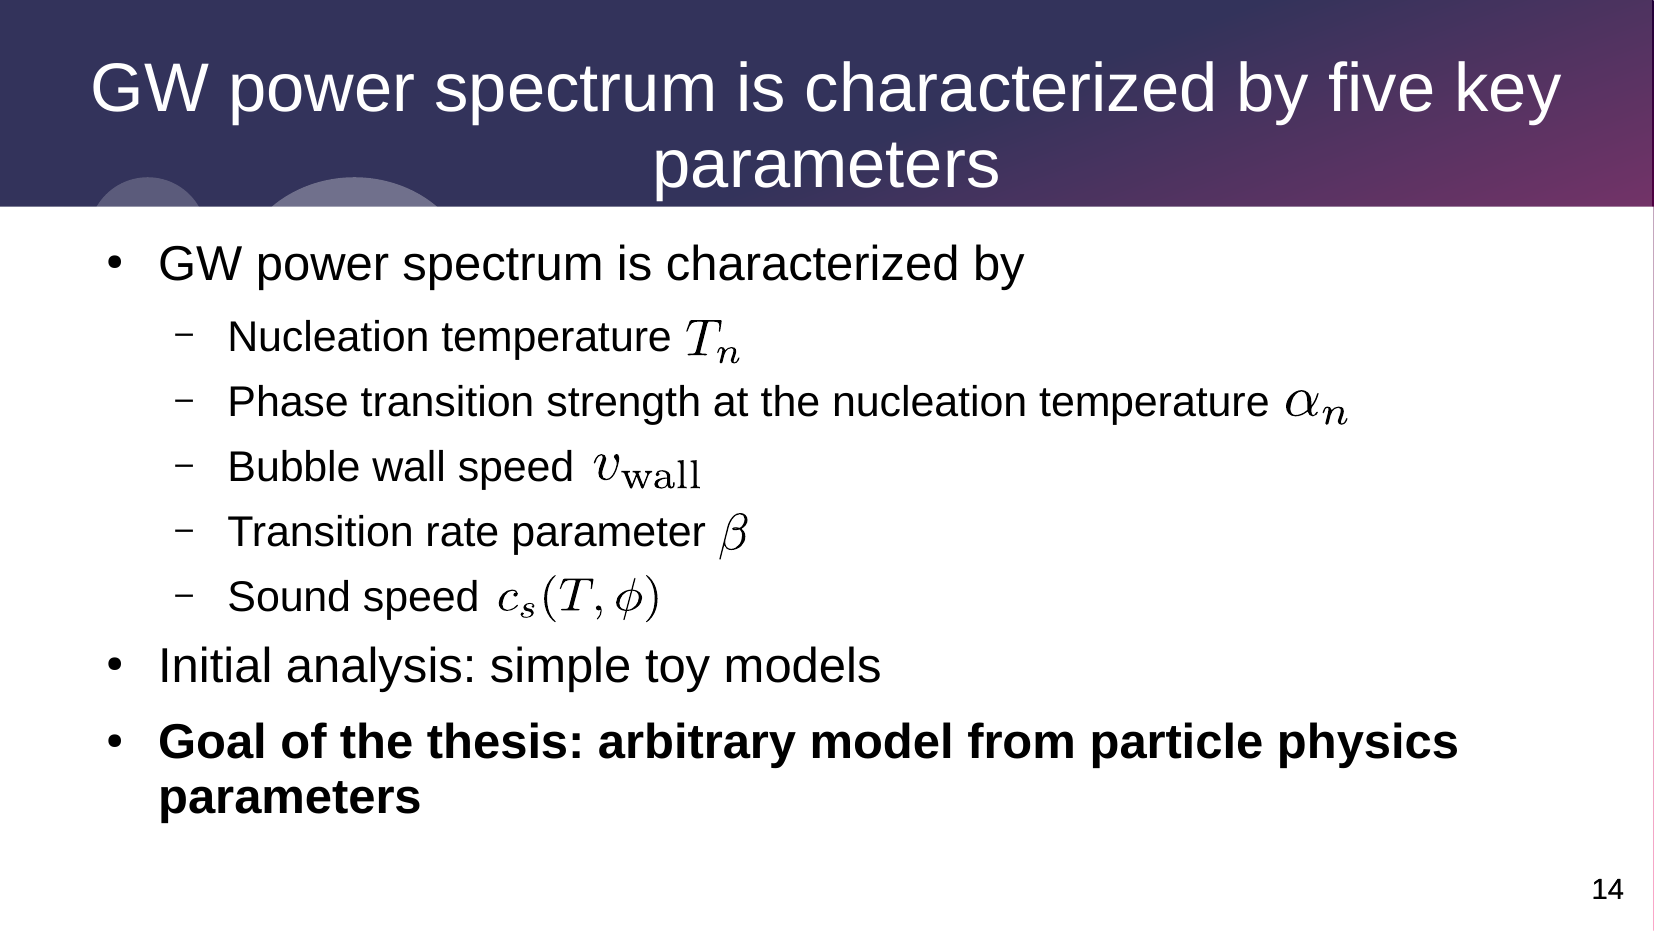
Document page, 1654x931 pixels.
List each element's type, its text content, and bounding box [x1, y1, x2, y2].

picture [683, 318, 742, 366]
picture [1281, 387, 1350, 427]
picture [717, 513, 748, 560]
list GW power spectrum is characterized by Nucleation temperature Phase transition strength at the nucleation temperature Bubble wall speed Transition rate parameter Sound speed Initial analysis: simple toy models Goal of the thesis: arbitrary model from particle physics parameters [88, 236, 1565, 827]
title GW power spectrum is characterized by five key parameters [88, 44, 1565, 207]
picture [589, 451, 702, 491]
picture [494, 573, 660, 624]
